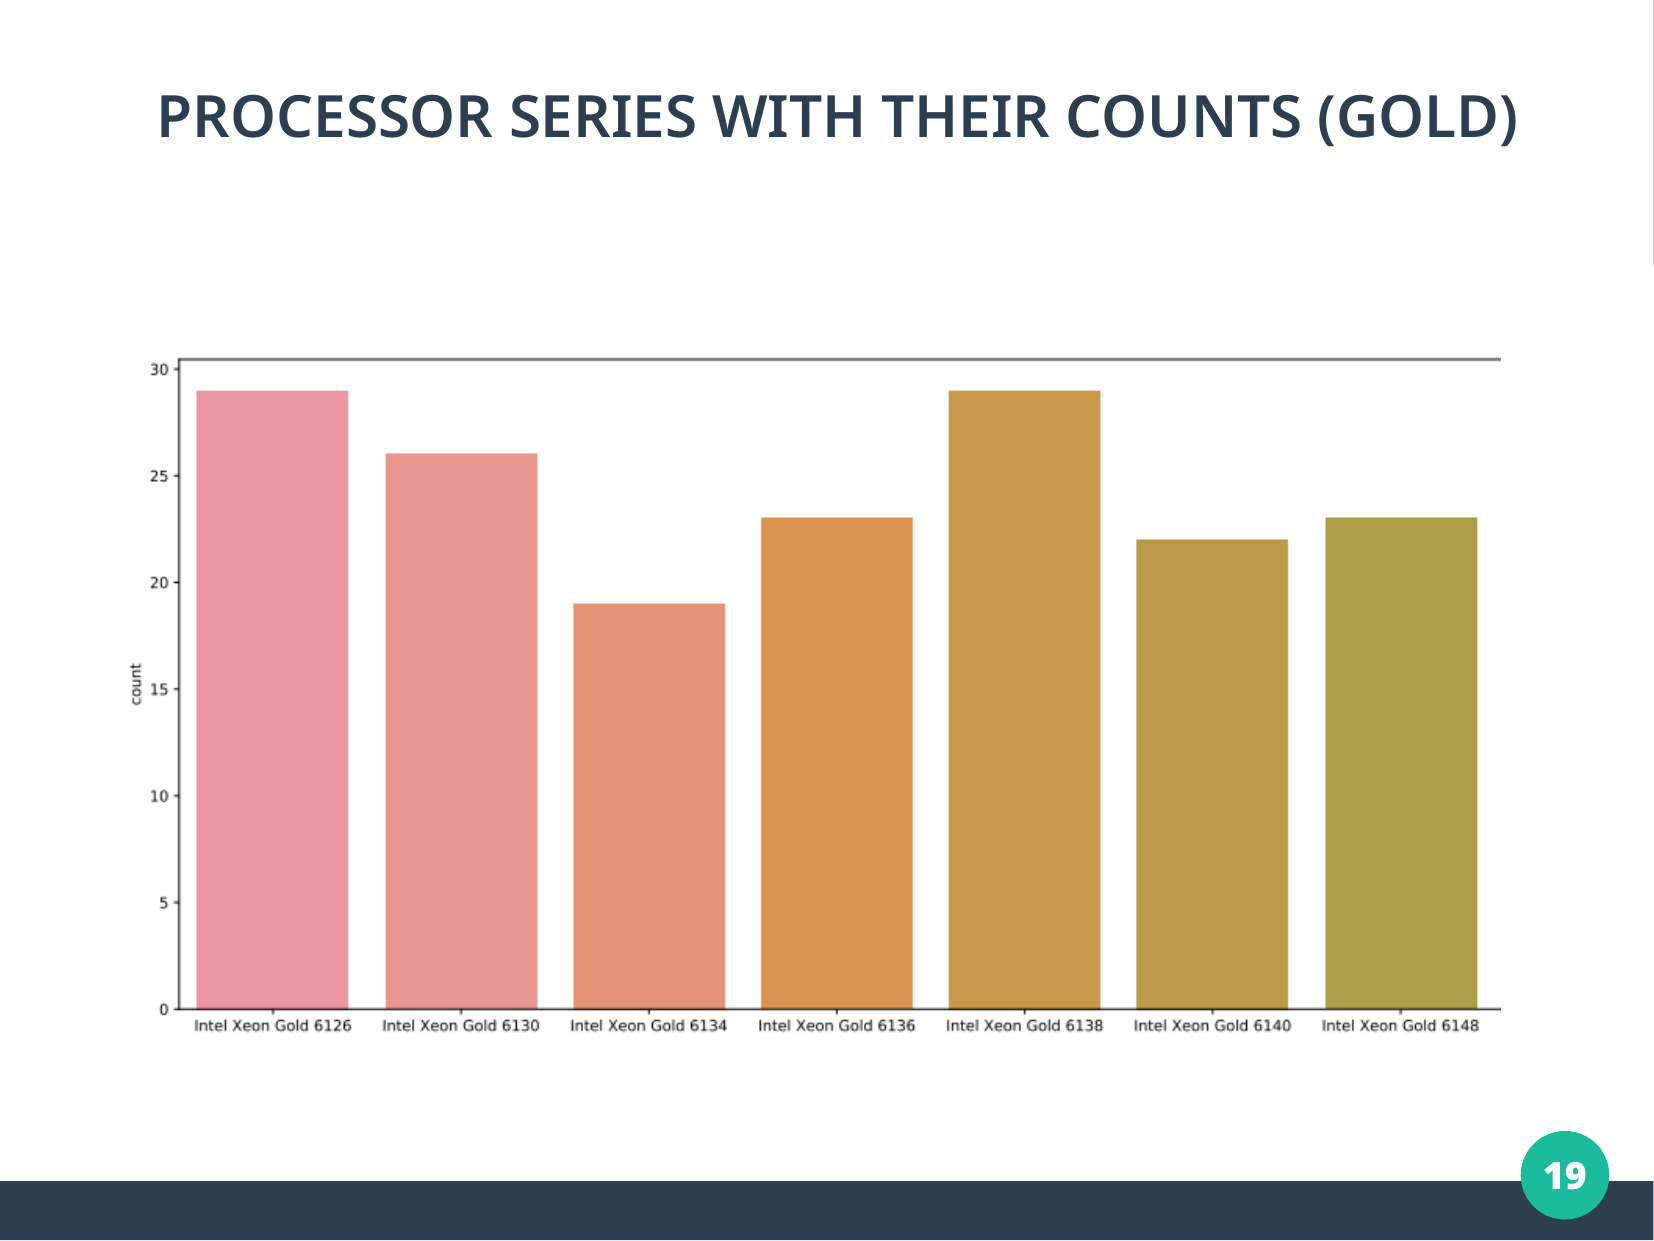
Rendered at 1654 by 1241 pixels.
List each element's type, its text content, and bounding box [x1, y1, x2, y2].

list PROCESSOR SERIES WITH THEIR COUNTS (GOLD) [0, 75, 1606, 226]
title BRONZE [0, 0, 1654, 271]
picture [103, 269, 1501, 1045]
